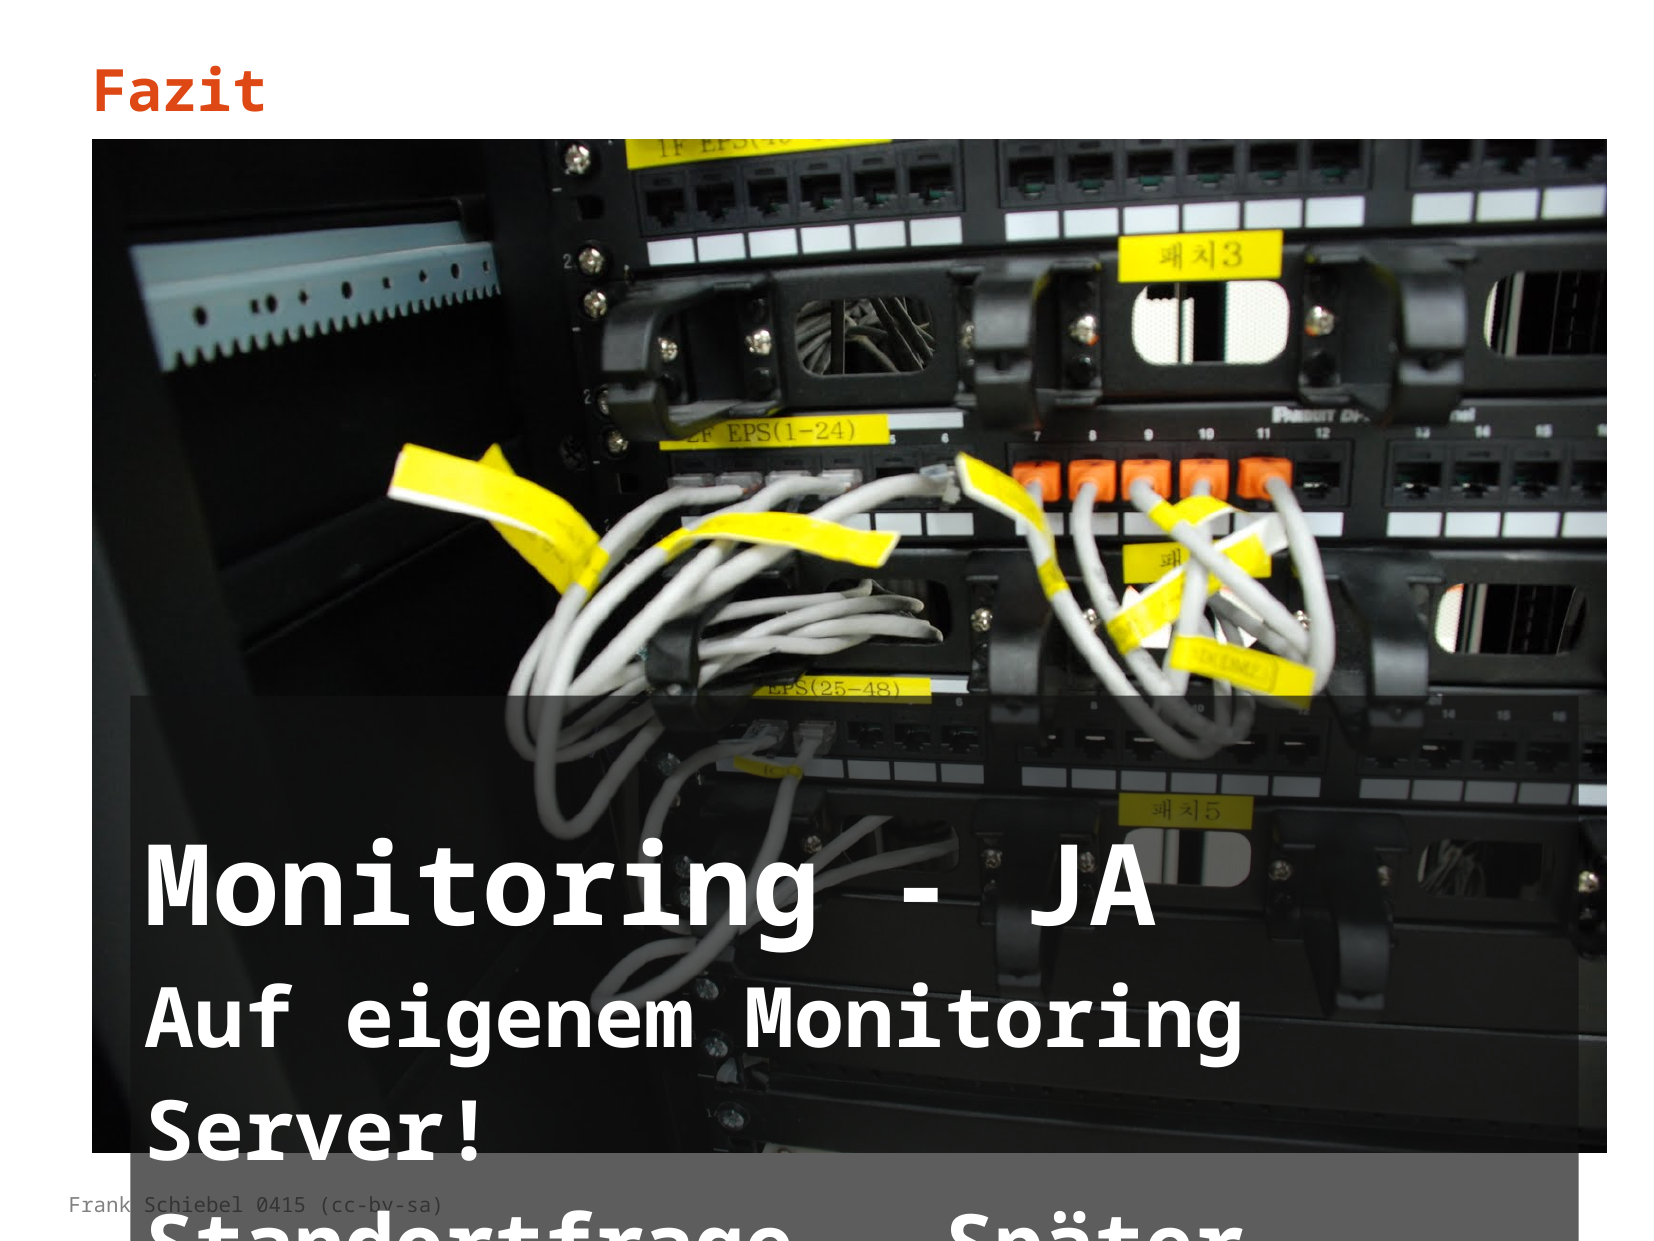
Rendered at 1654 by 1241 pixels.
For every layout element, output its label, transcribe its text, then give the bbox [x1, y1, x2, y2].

text_box Monitoring - JA Auf eigenem Monitoring Server! Standortfrage → Später... [130, 695, 1579, 1070]
picture [92, 139, 1607, 1153]
text_box Fazit [78, 42, 1130, 117]
